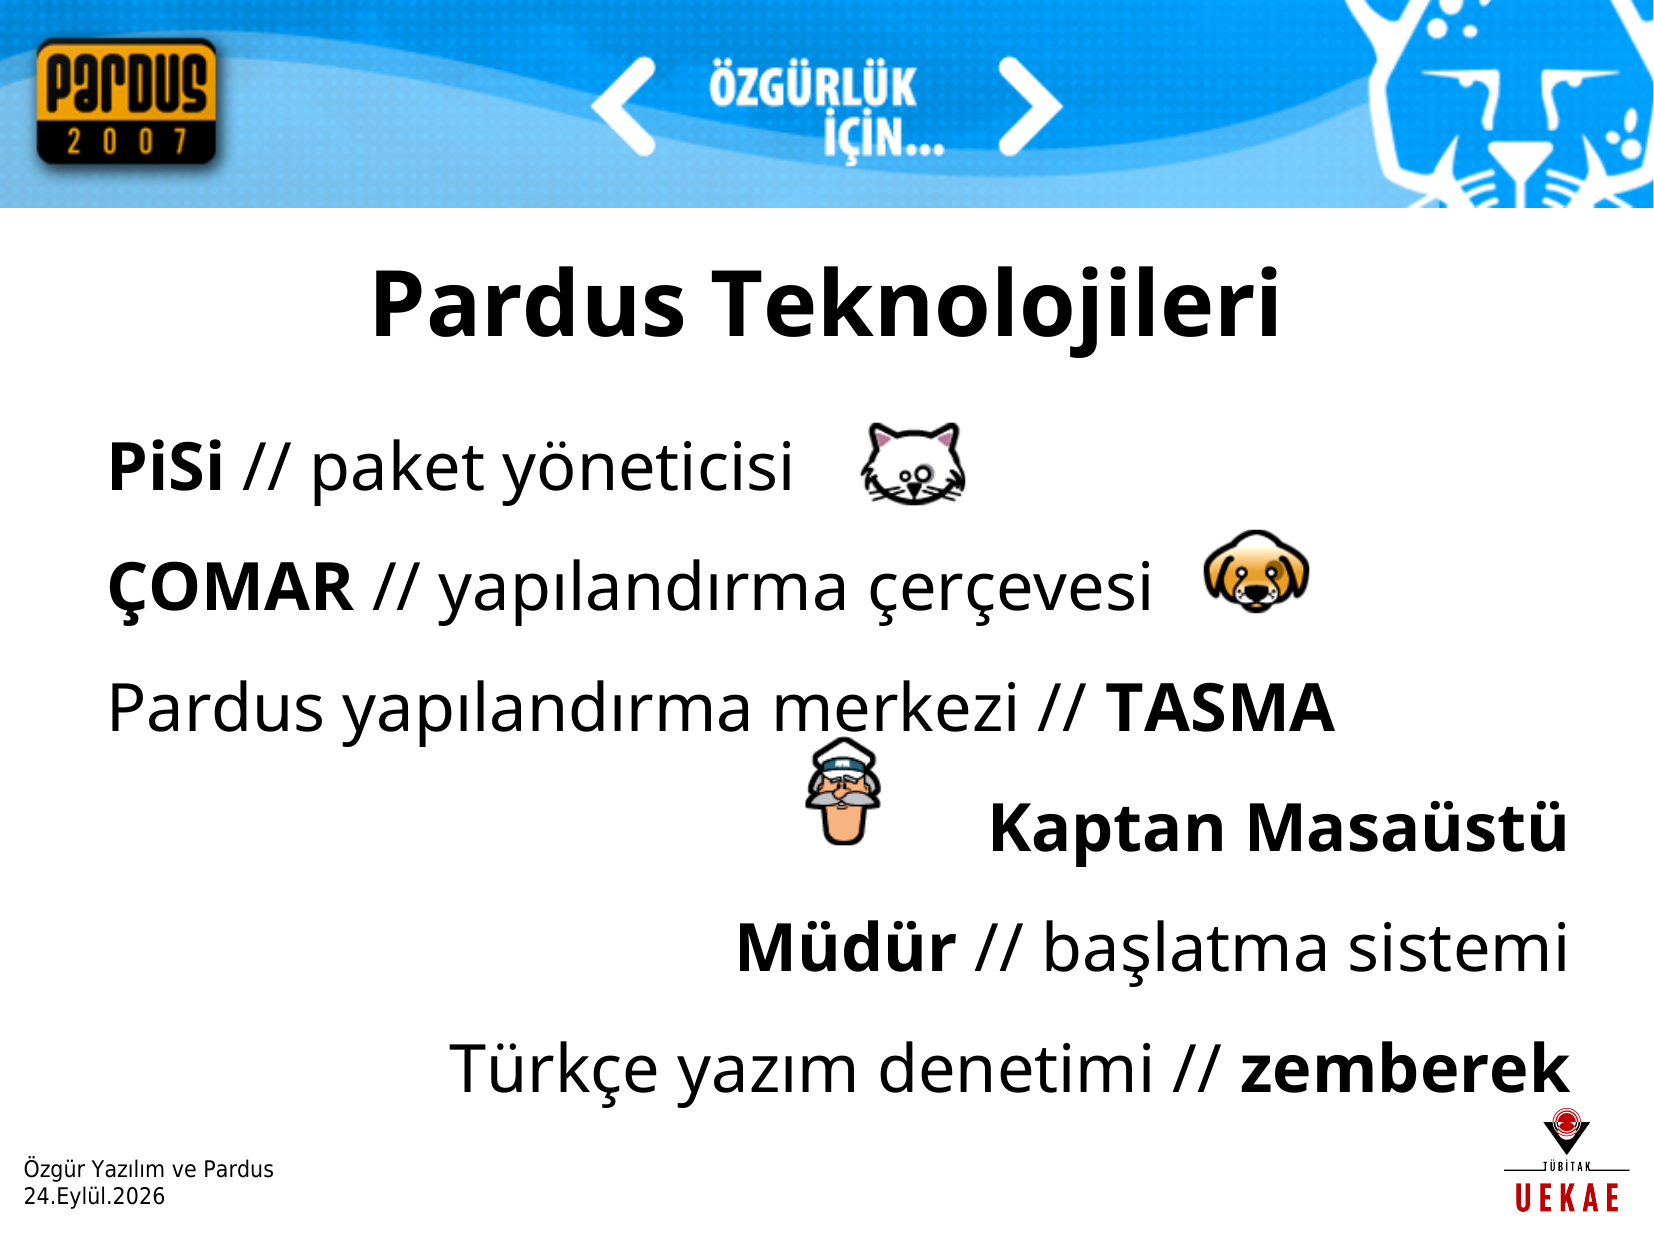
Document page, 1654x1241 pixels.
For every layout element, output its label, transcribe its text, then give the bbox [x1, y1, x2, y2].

picture [856, 407, 969, 520]
picture [1500, 1104, 1634, 1215]
list PiSi // paket yöneticisi ÇOMAR // yapılandırma çerçevesi Pardus yapılandırma merkezi // TASMA Kaptan Masaüstü Müdür // başlatma sistemi Türkçe yazım denetimi // zemberek [88, 419, 1571, 1056]
title Pardus Teknolojileri [82, 197, 1571, 405]
picture [1199, 514, 1313, 628]
picture [0, 0, 1654, 208]
